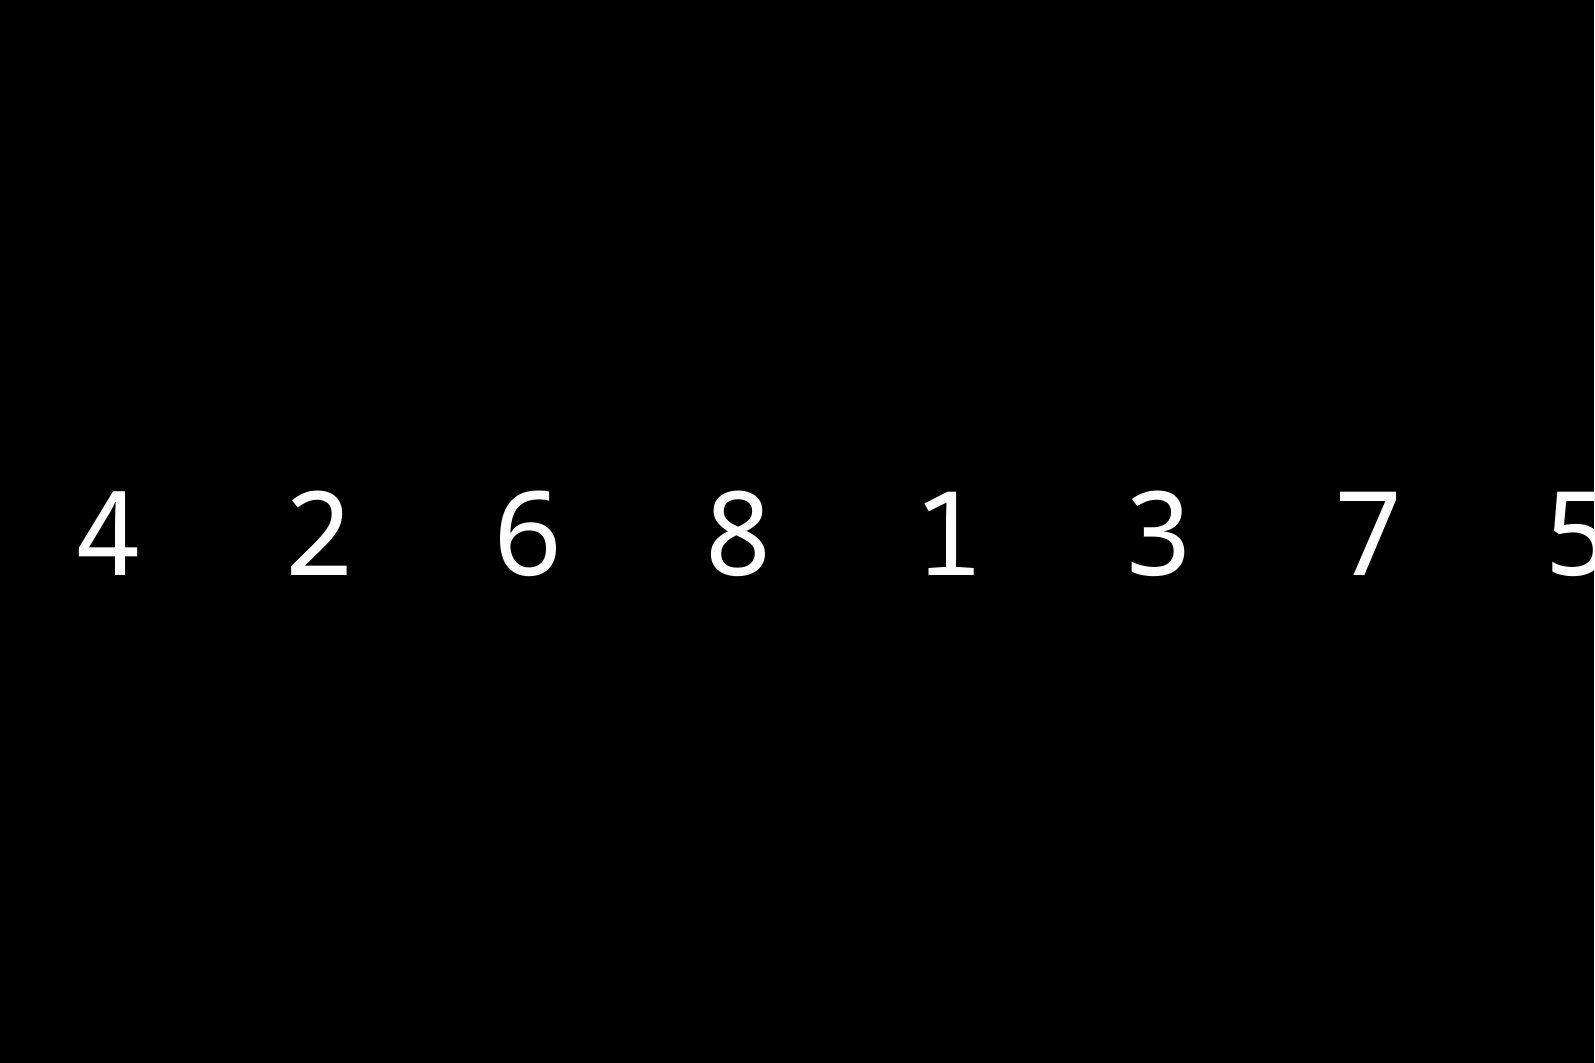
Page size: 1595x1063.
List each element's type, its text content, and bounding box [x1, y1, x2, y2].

text_box 4 2 6 8 1 3 7 5 [59, 442, 1595, 621]
